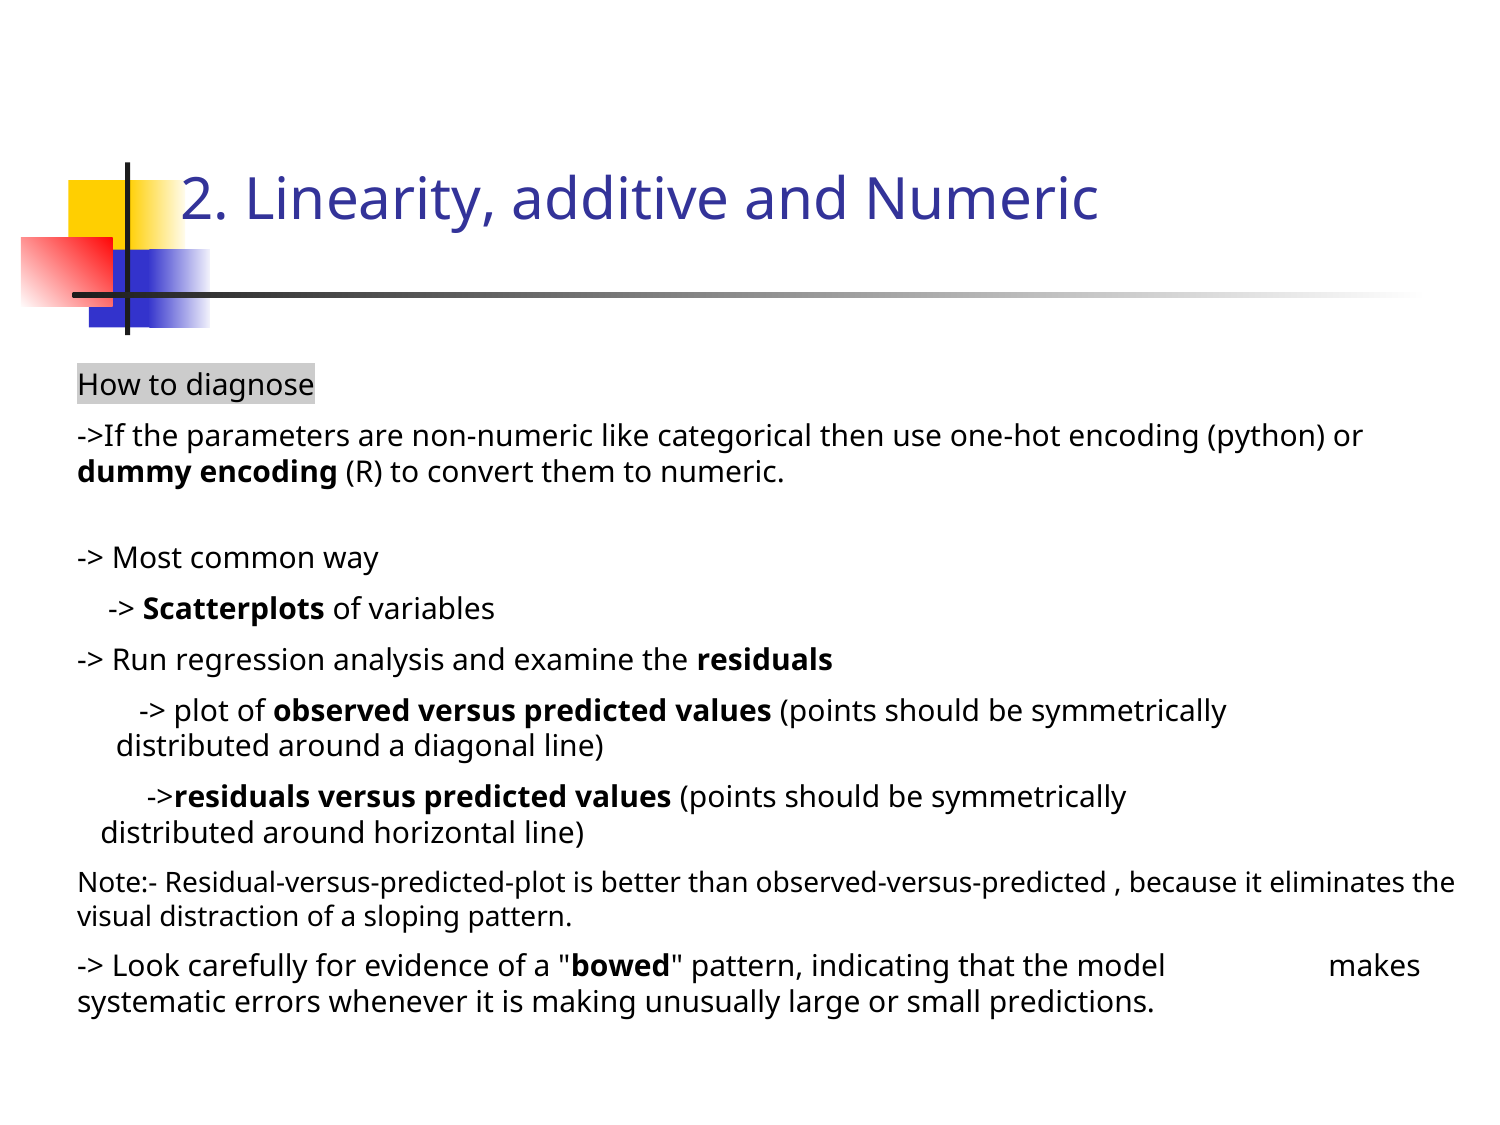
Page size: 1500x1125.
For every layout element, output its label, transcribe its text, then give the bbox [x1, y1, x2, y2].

title 2. Linearity, additive and Numeric [165, 153, 1441, 239]
list How to diagnose ->If the parameters are non-numeric like categorical then use one-hot encoding (python) or dummy encoding (R) to convert them to numeric. -> Most common way -> Scatterplots of variables -> Run regression analysis and examine the residuals -> plot of observed versus predicted values (points should be symmetrically distributed around a diagonal line) ->residuals versus predicted values (points should be symmetrically distributed around horizontal line) Note:- Residual-versus-predicted-plot is better than observed-versus-predicted , because it eliminates the visual distraction of a sloping pattern. -> Look carefully for evidence of a "bowed" pattern, indicating that the model makes systematic errors whenever it is making unusually large or small predictions. [11, 307, 1477, 1028]
